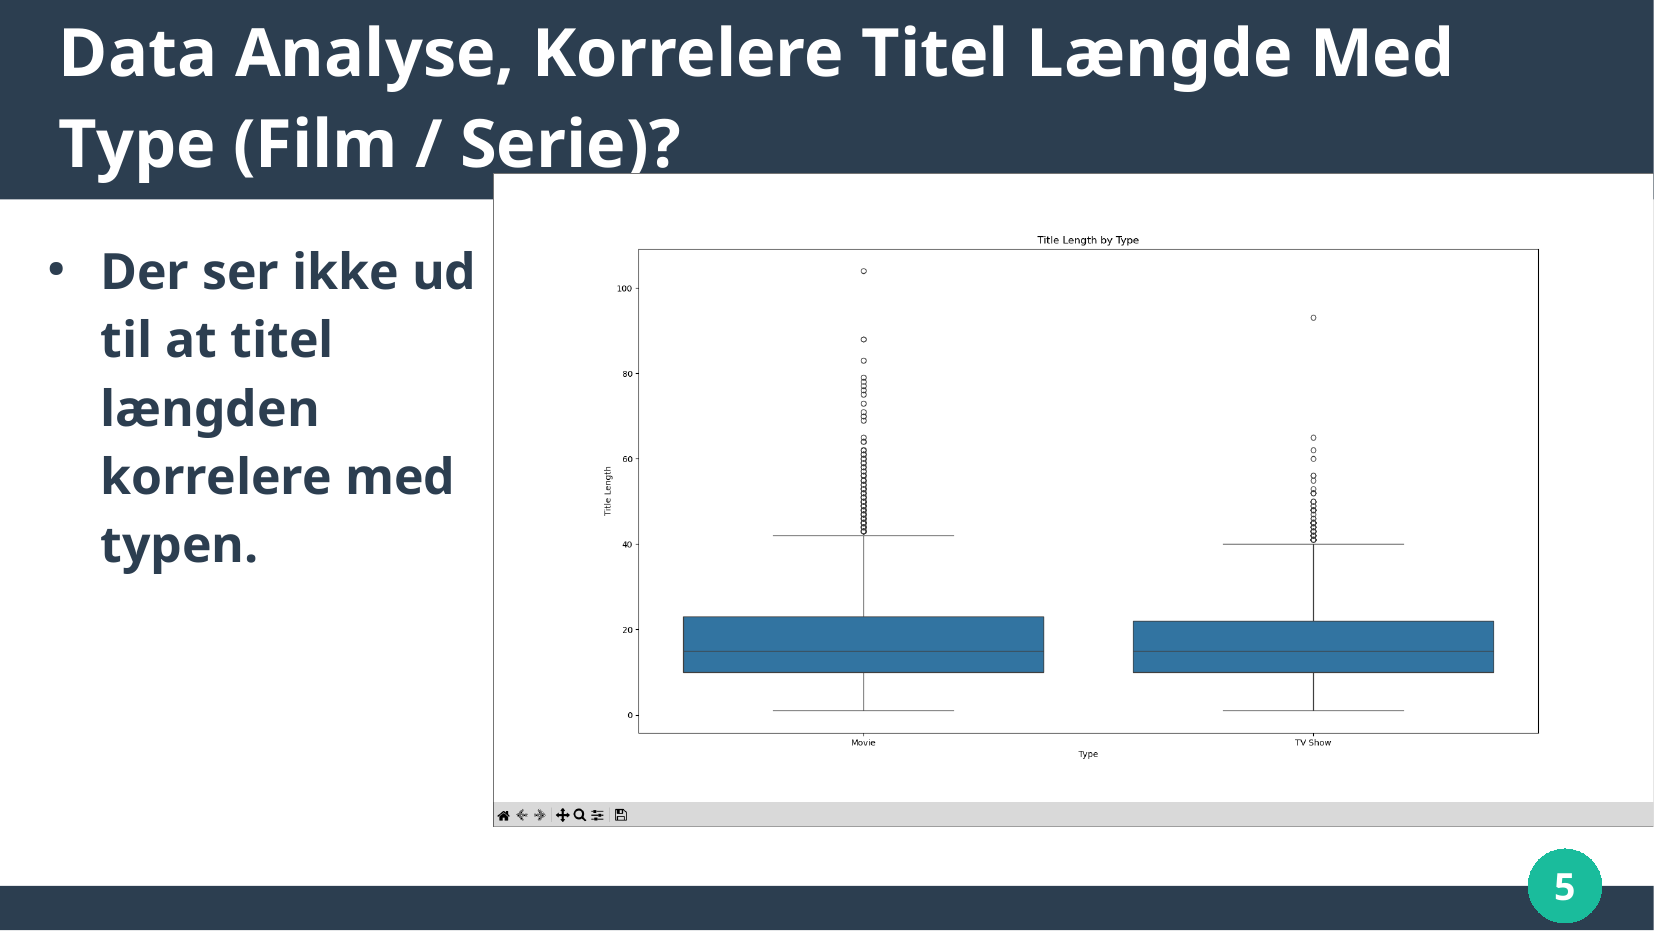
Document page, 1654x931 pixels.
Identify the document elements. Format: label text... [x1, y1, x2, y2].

picture [493, 173, 1654, 827]
list Der ser ikke ud til at titel længden korrelere med typen. [29, 236, 493, 584]
title Data Analyse, Korrelere Titel Længde Med Type (Film / Serie)? [59, 37, 1595, 155]
